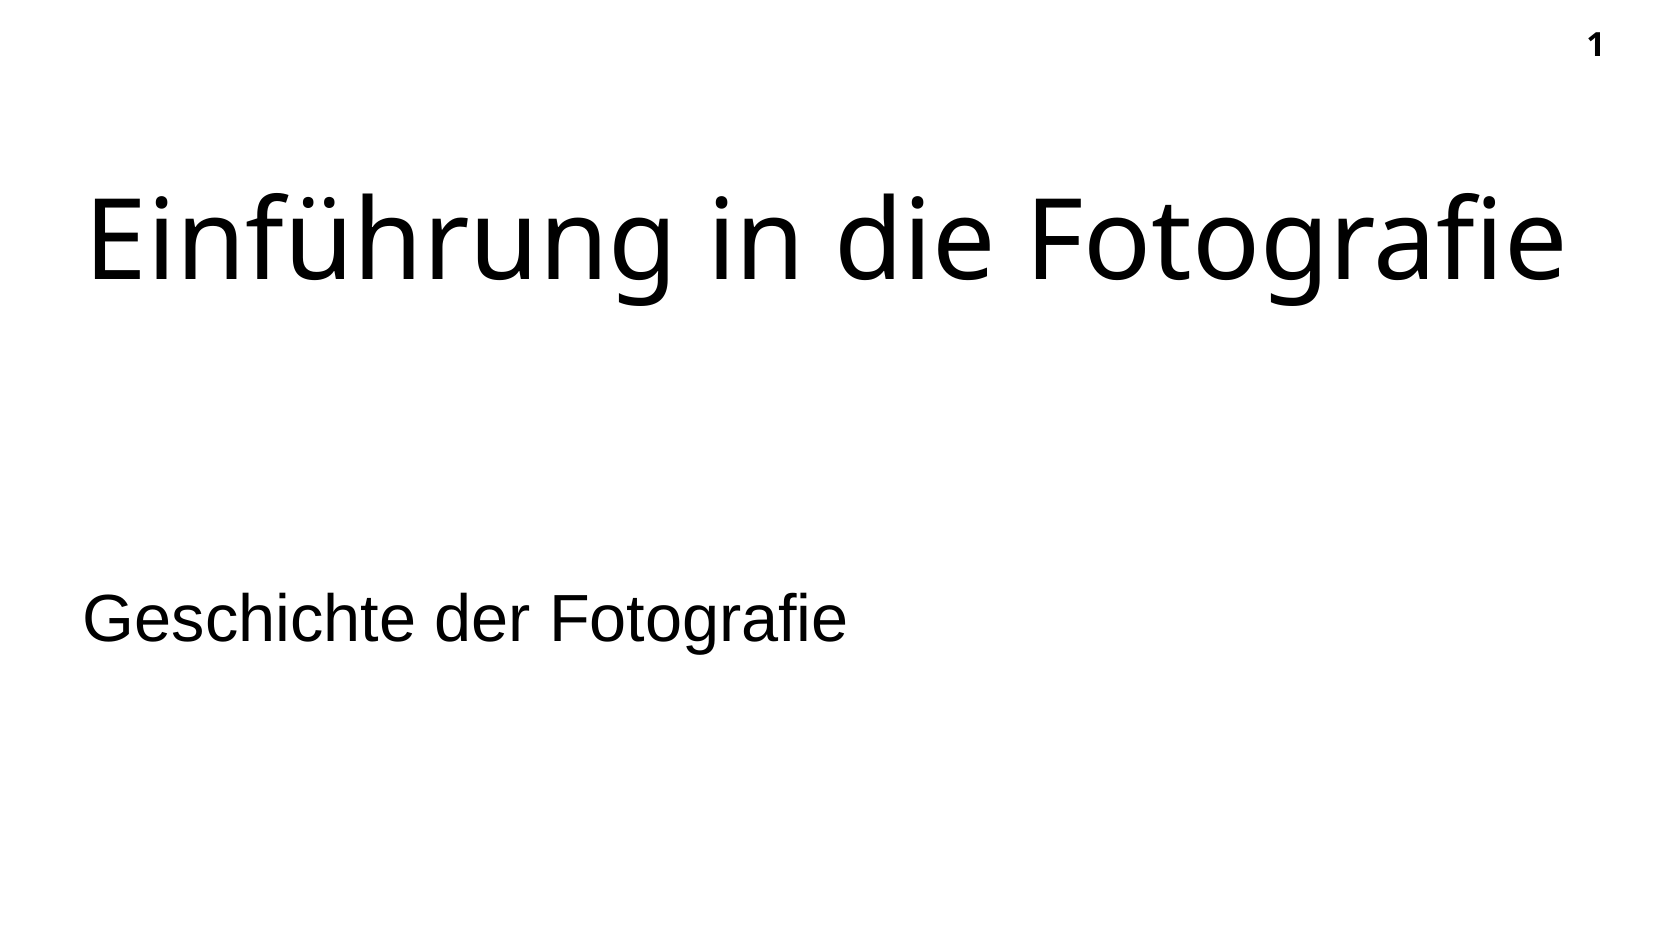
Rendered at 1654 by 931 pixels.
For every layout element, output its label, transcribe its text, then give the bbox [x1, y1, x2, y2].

title Einführung in die Fotografie [82, 37, 1571, 436]
subtitle Geschichte der Fotografie [82, 480, 1571, 758]
